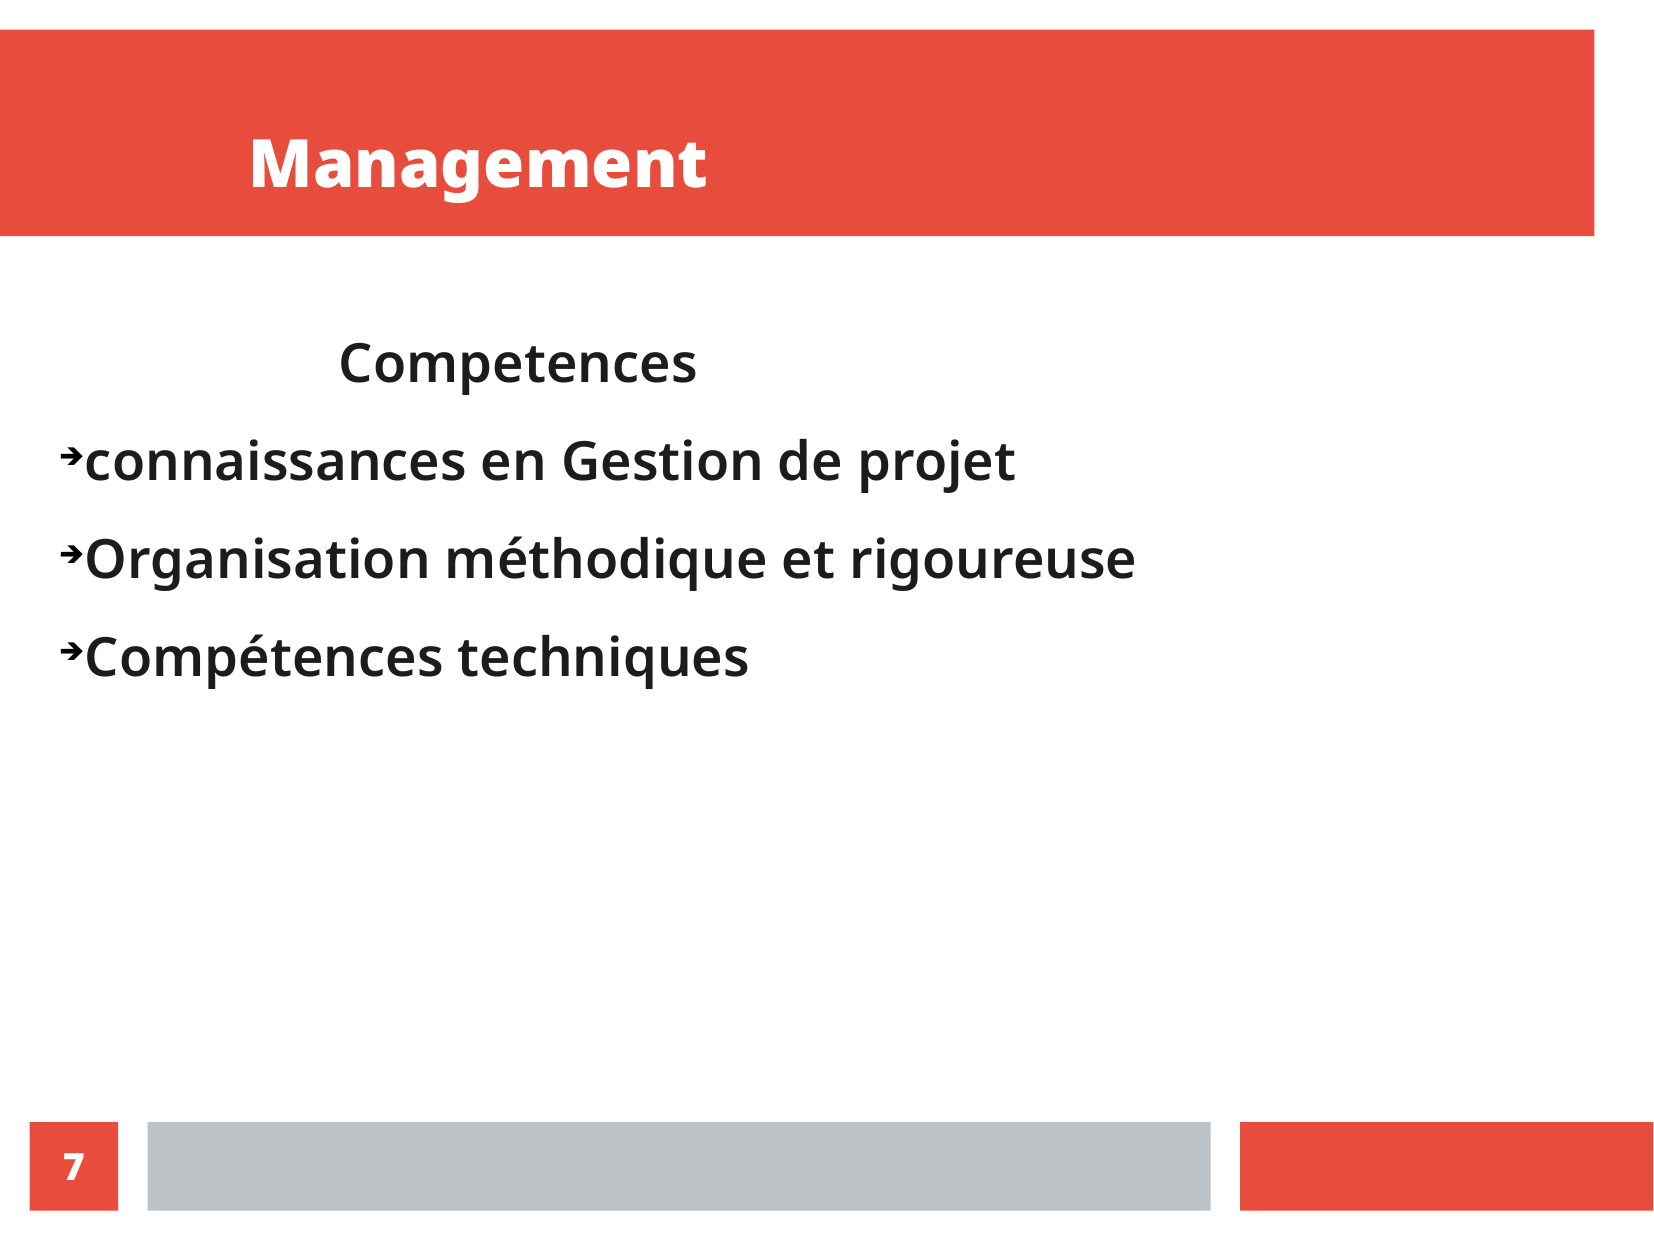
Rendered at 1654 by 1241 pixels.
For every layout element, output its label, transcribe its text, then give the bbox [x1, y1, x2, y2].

list Competences connaissances en Gestion de projet Organisation méthodique et rigoureuse Compétences techniques [59, 324, 1565, 1093]
title Management [59, 59, 1595, 207]
